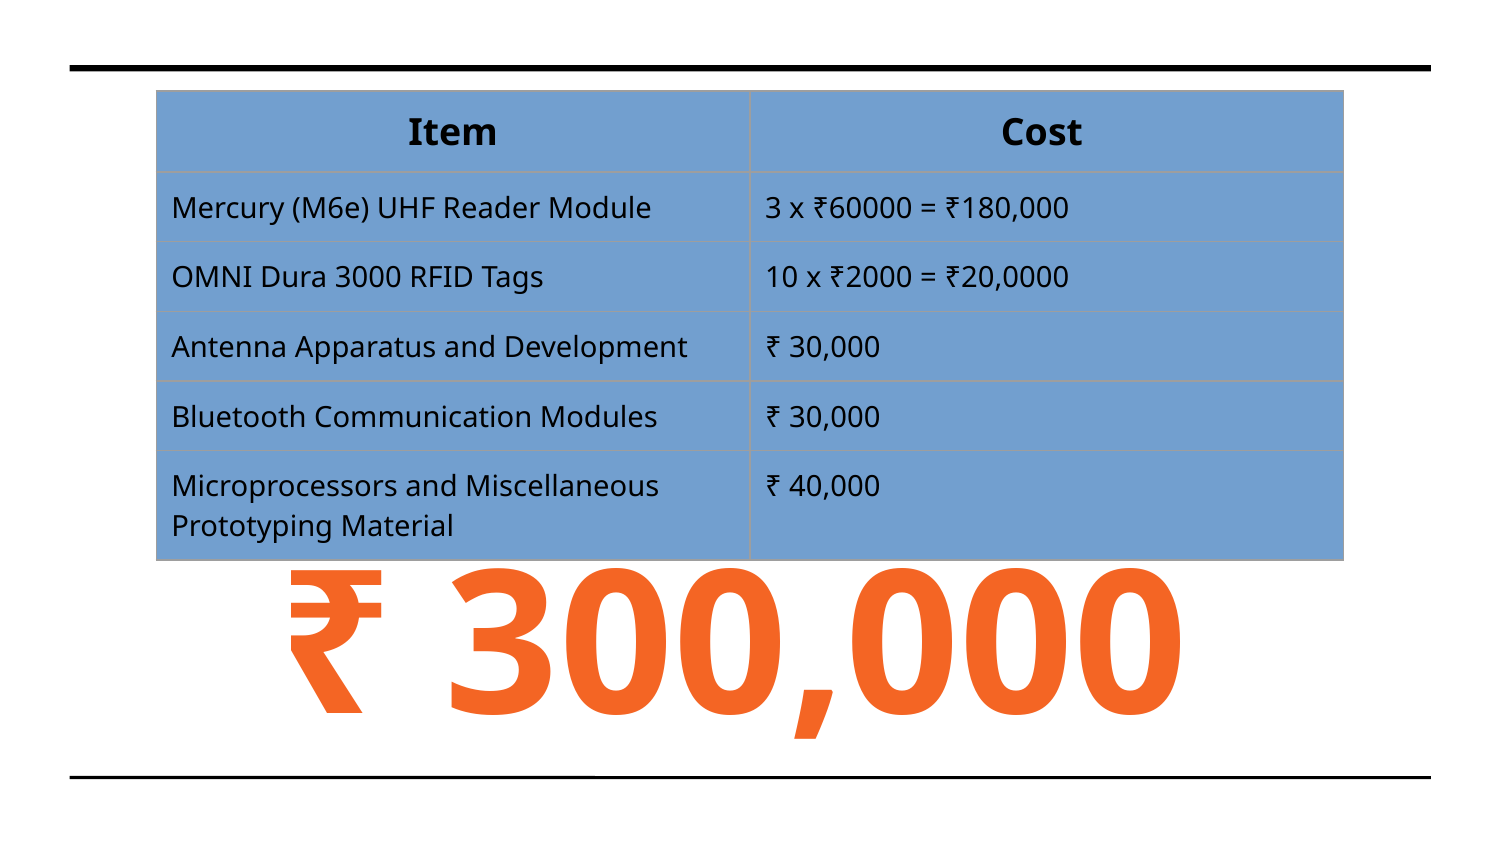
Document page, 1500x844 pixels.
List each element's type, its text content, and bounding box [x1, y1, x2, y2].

table_cell Mercury (M6e) UHF Reader Module [157, 173, 749, 241]
table_cell OMNI Dura 3000 RFID Tags [157, 242, 749, 311]
title ₹ 300,000 [123, 507, 1344, 760]
table_cell Antenna Apparatus and Development [157, 312, 749, 380]
table_cell ₹ 30,000 [751, 382, 1343, 450]
table_cell Bluetooth Communication Modules [157, 382, 749, 450]
table_cell 10 x ₹2000 = ₹20,0000 [751, 242, 1343, 311]
table_cell ₹ 30,000 [751, 312, 1343, 380]
table_cell 3 x ₹60000 = ₹180,000 [751, 173, 1343, 241]
table_header Item [157, 92, 749, 171]
table_header Cost [751, 92, 1343, 171]
table_cell ₹ 40,000 [751, 451, 1343, 507]
table_cell Microprocessors and Miscellaneous Prototyping Material [157, 451, 749, 507]
